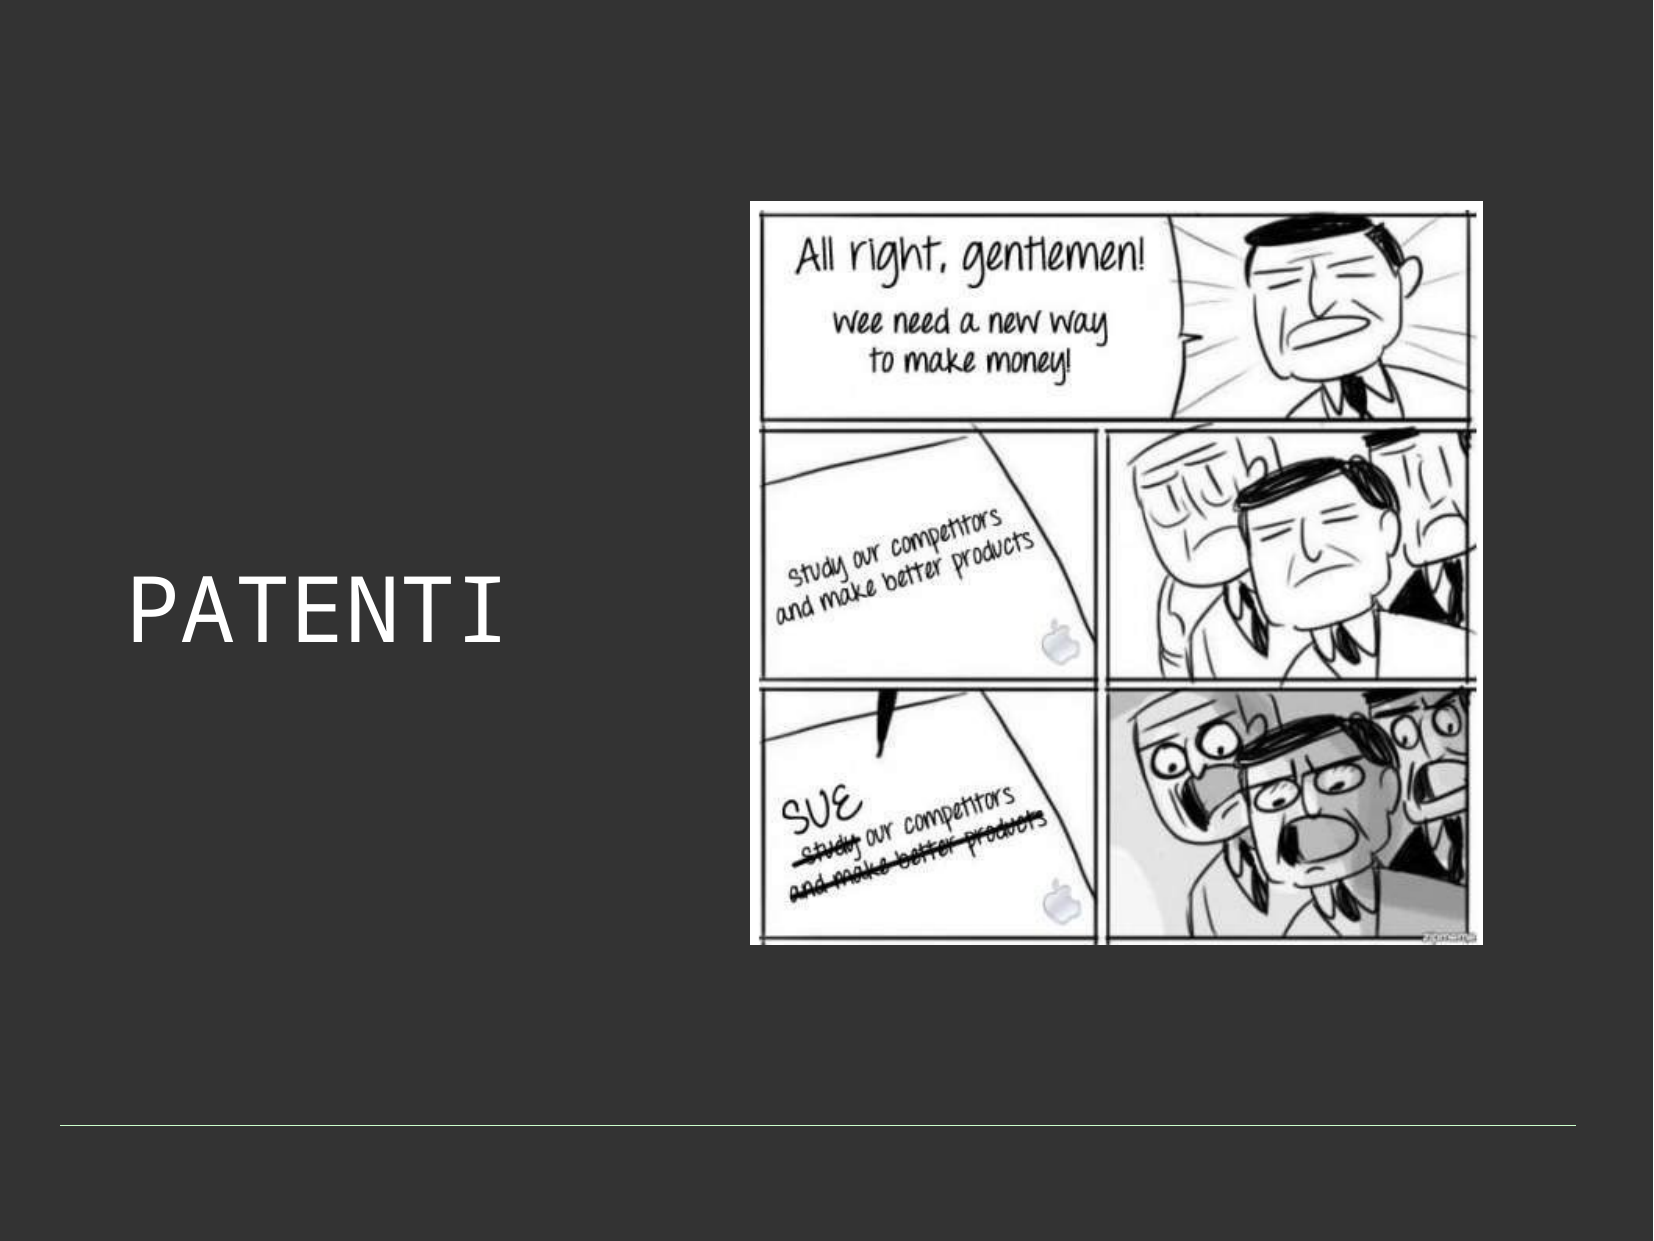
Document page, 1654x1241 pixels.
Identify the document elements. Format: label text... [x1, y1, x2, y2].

subtitle [82, 49, 1571, 1010]
text_box PATENTI [110, 495, 526, 659]
picture [750, 201, 1483, 946]
